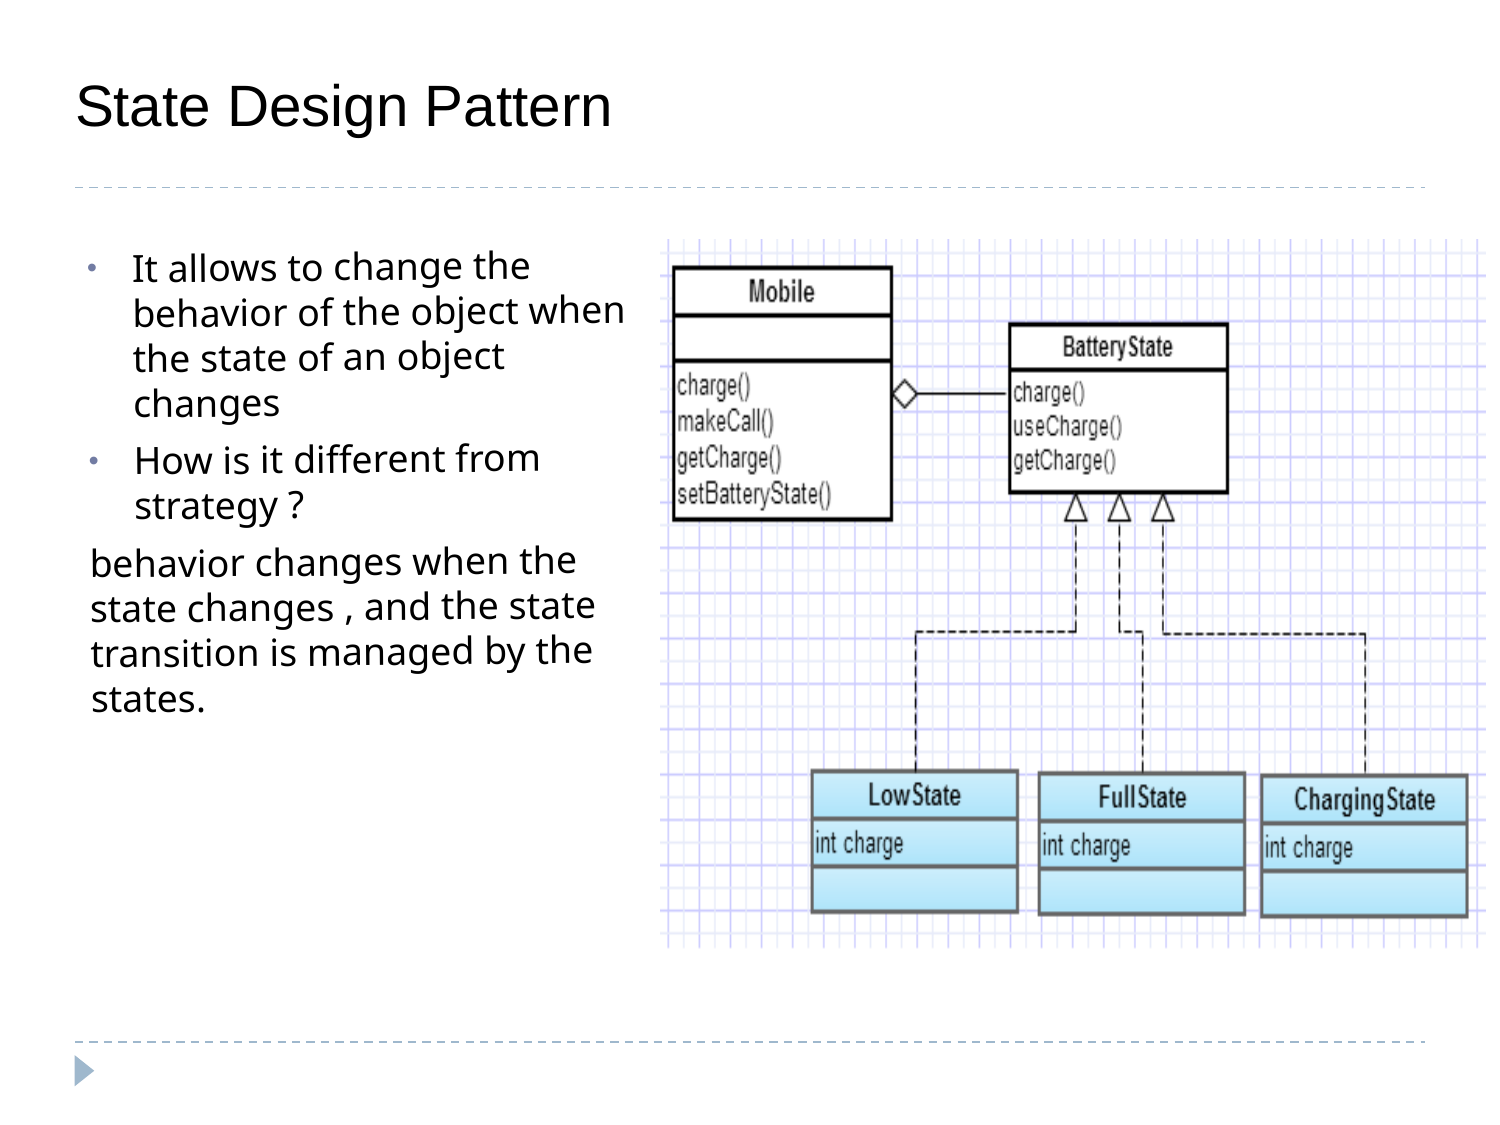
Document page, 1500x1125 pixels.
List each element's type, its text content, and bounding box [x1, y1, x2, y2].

picture [660, 239, 1486, 961]
title State Design Pattern [75, 24, 1425, 188]
list It allows to change the behavior of the object when the state of an object changes How is it different from strategy ? behavior changes when the state changes , and the state transition is managed by the states. [71, 232, 663, 1014]
